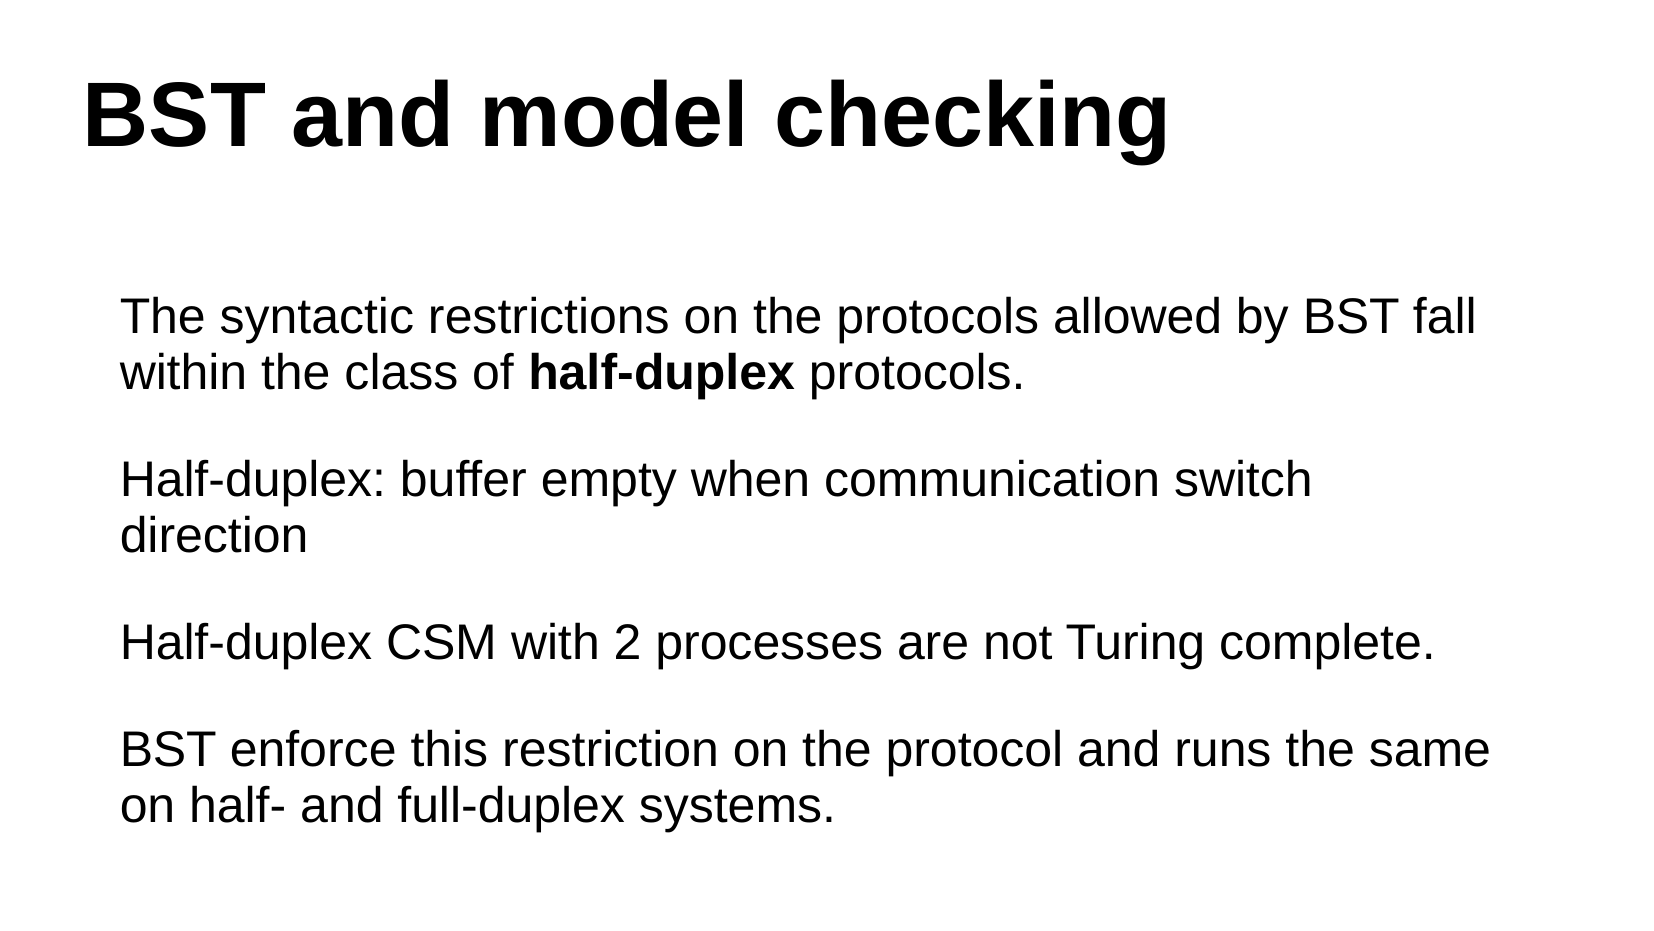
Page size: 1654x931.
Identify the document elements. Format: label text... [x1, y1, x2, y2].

title BST and model checking [82, 37, 1571, 193]
text_box The syntactic restrictions on the protocols allowed by BST fall within the class of half-duplex protocols. Half-duplex: buffer empty when communication switch direction Half-duplex CSM with 2 processes are not Turing complete. BST enforce this restriction on the protocol and runs the same on half- and full-duplex systems. [105, 281, 1516, 841]
